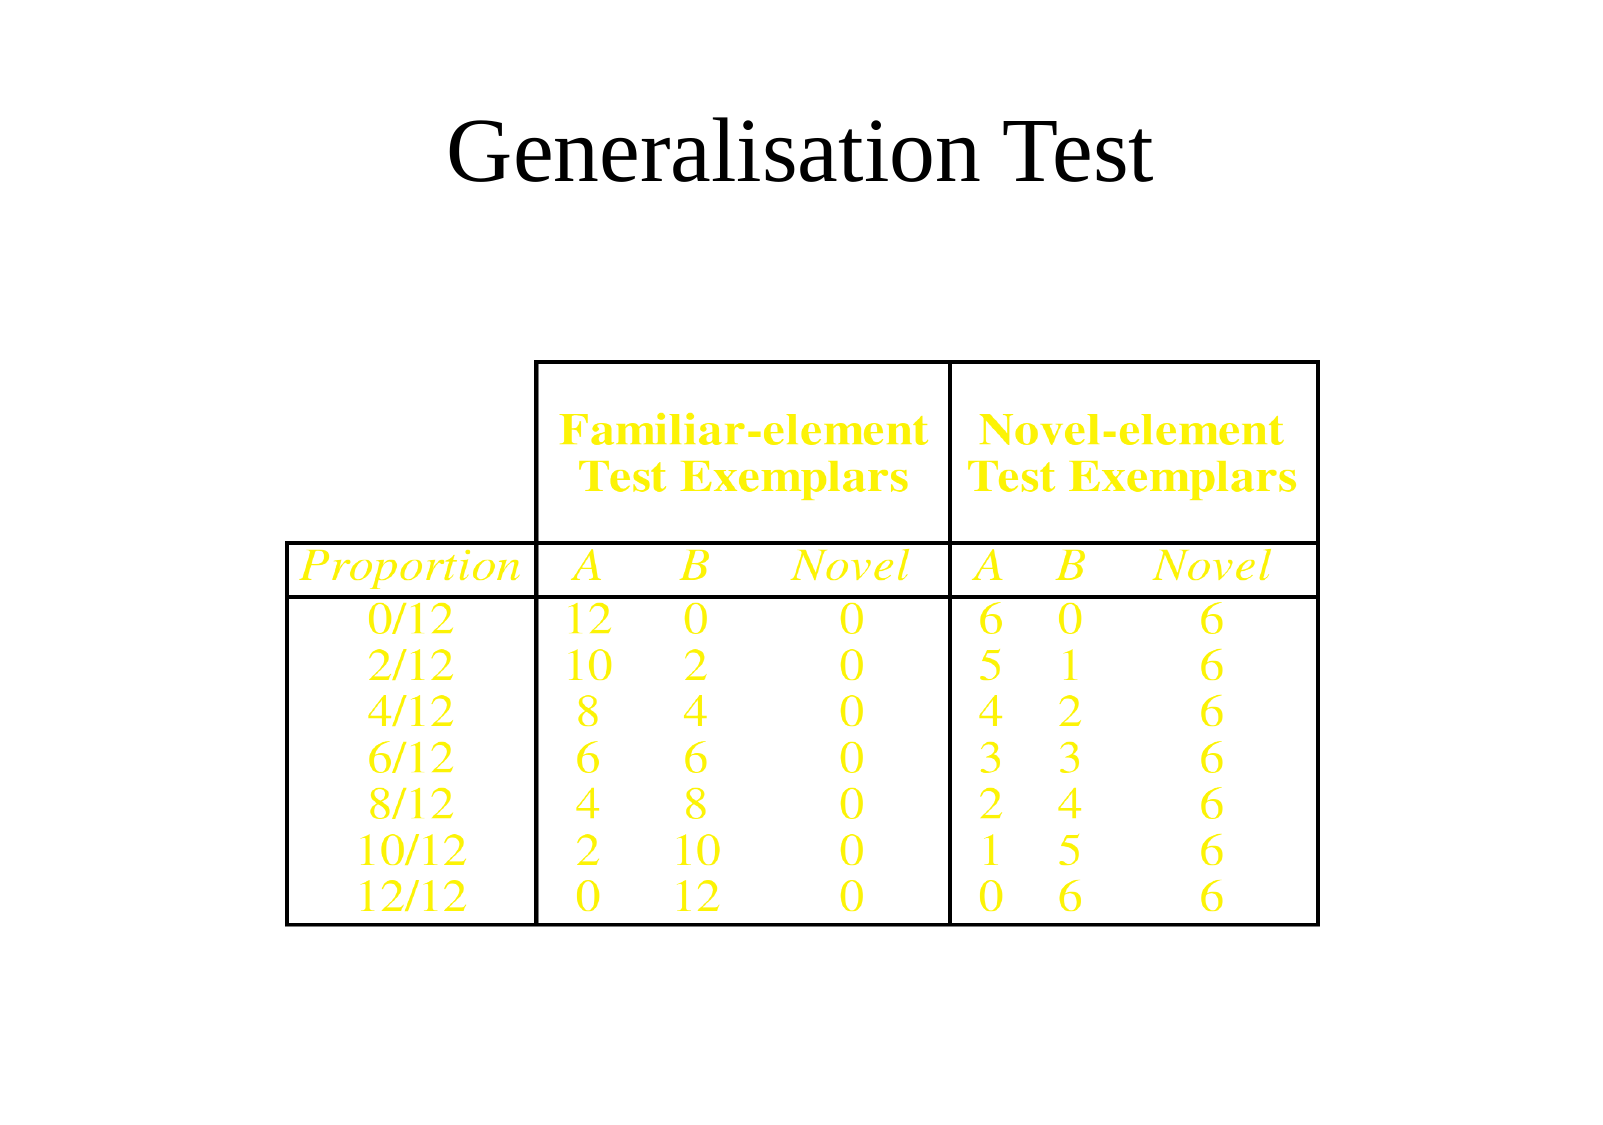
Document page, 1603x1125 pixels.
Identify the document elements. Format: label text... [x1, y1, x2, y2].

picture [143, 223, 1382, 1113]
text_box Generalisation Test [163, 99, 1439, 288]
